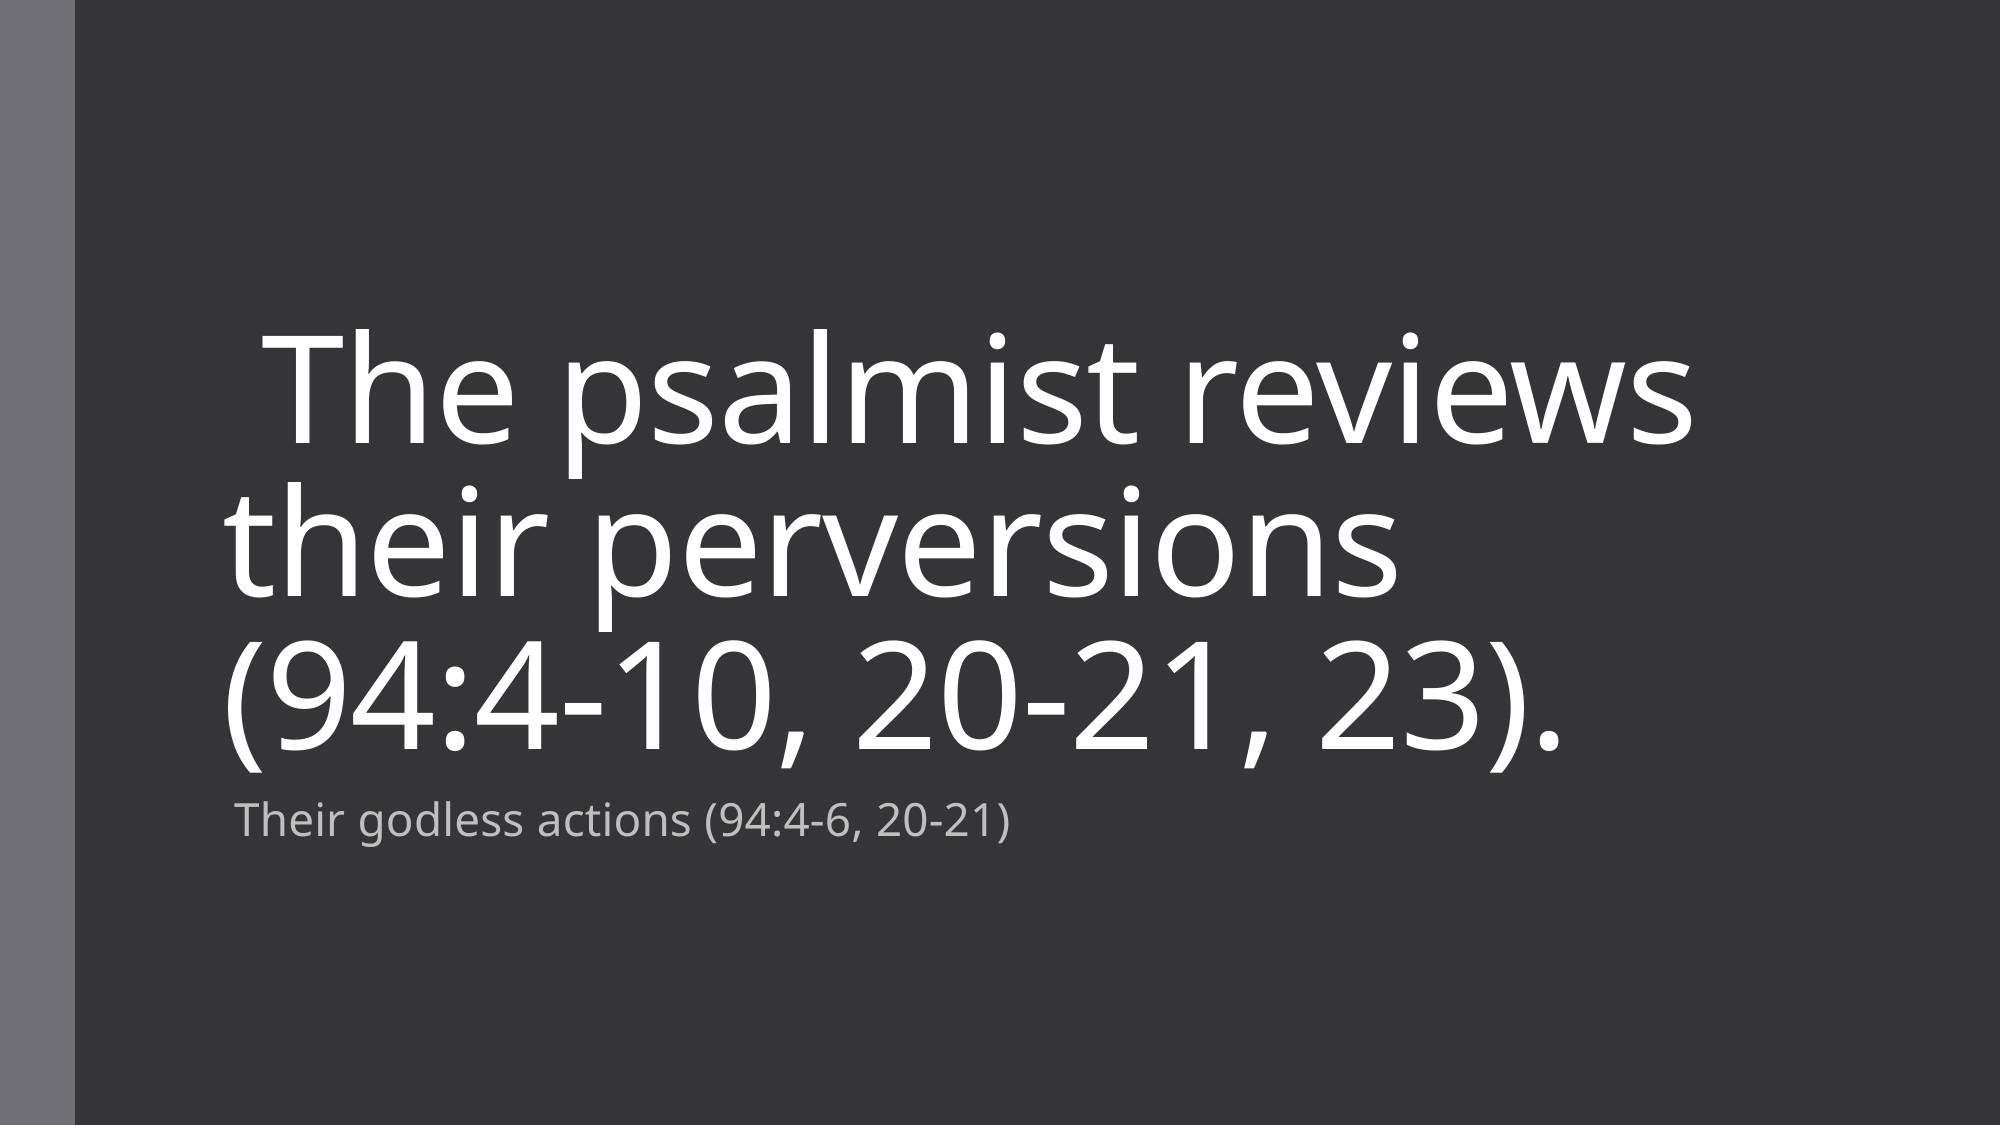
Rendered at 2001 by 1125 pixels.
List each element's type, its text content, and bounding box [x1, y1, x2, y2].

title The psalmist reviews their perversions (94:4-10, 20-21, 23). [206, 124, 1752, 787]
subtitle Their godless actions (94:4-6, 20-21) [206, 787, 1752, 1066]
